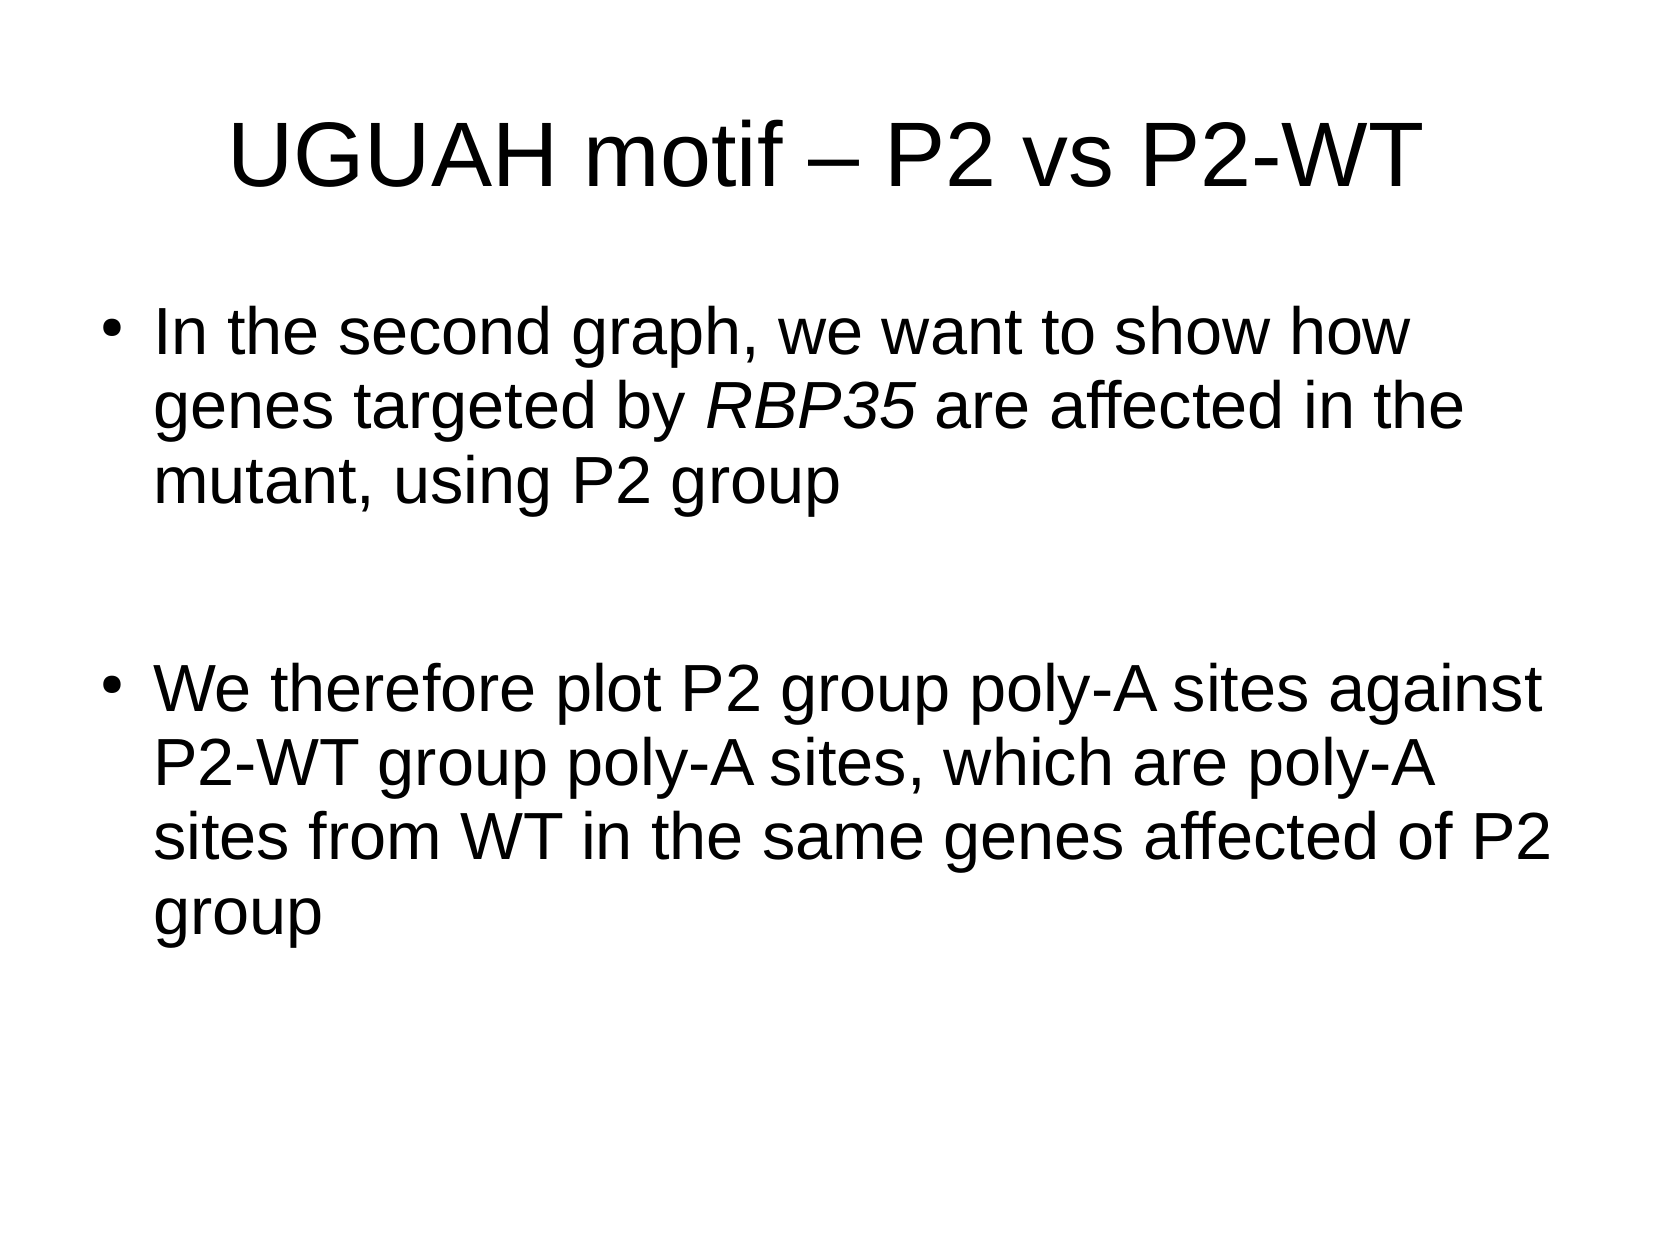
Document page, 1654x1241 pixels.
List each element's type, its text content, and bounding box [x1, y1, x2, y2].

text_box In the second graph, we want to show how genes targeted by RBP35 are affected in the mutant, using P2 group We therefore plot P2 group poly-A sites against P2-WT group poly-A sites, which are poly-A sites from WT in the same genes affected of P2 group [82, 290, 1571, 1010]
text_box UGUAH motif – P2 vs P2-WT [82, 49, 1571, 257]
